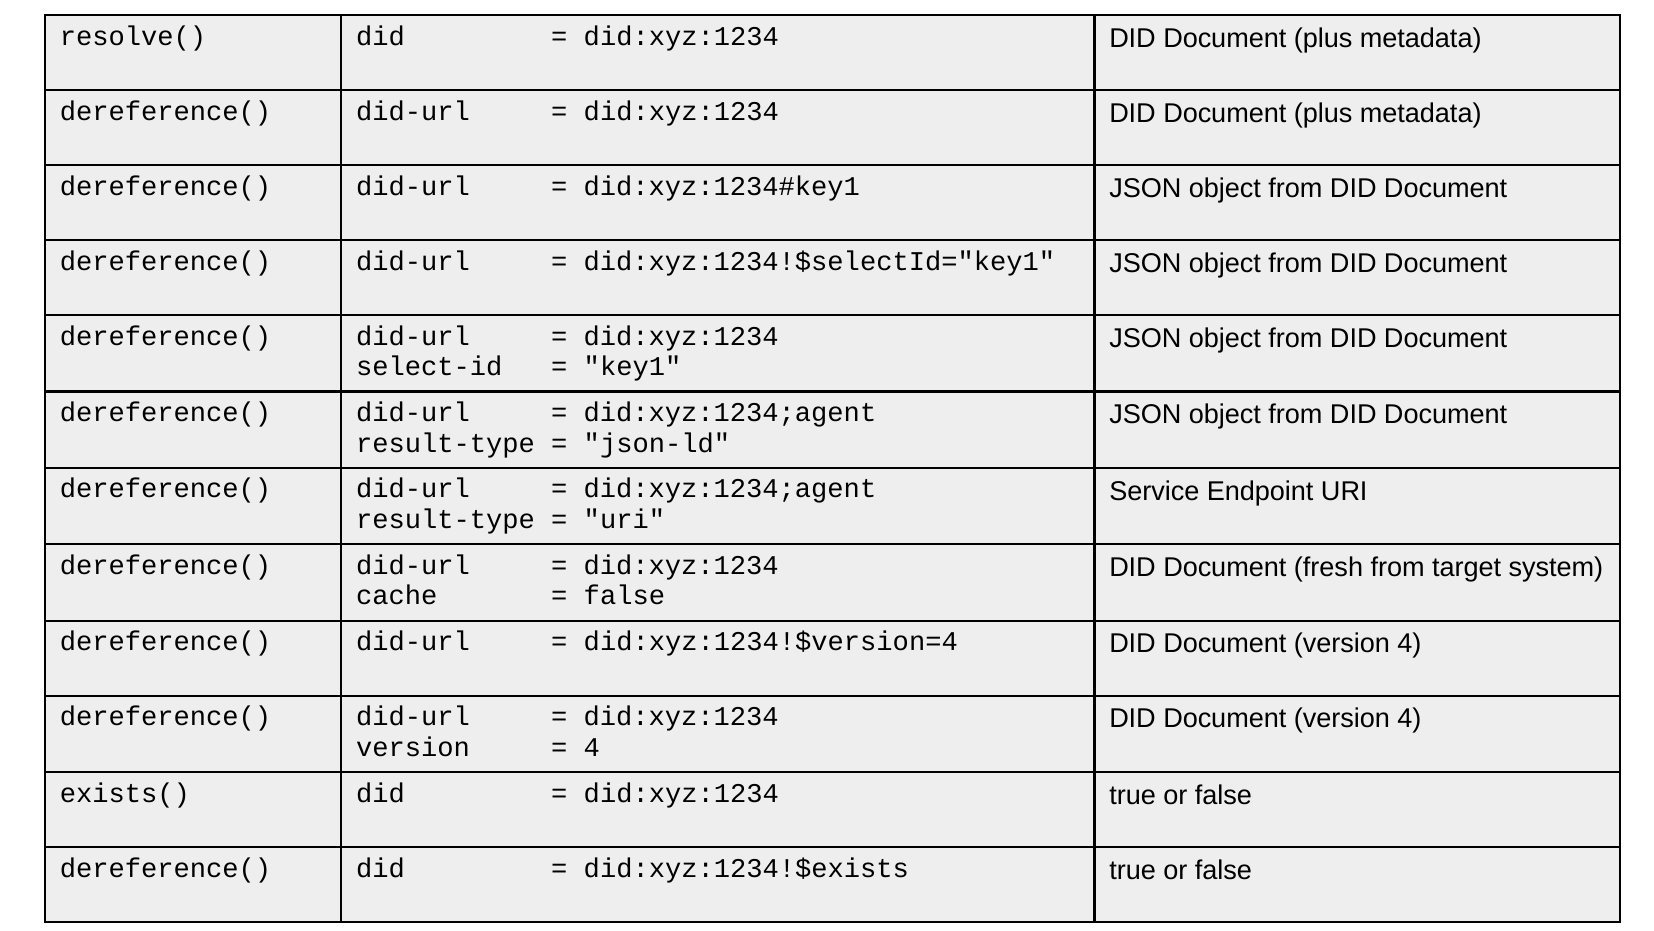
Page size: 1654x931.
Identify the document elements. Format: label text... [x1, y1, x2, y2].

table_cell dereference() [46, 166, 340, 239]
table_cell true or false [1096, 773, 1619, 846]
table_cell JSON object from DID Document [1096, 393, 1619, 467]
table_cell did-url = did:xyz:1234;agent result-type = "uri" [342, 469, 1093, 543]
table_cell DID Document (plus metadata) [1096, 91, 1619, 164]
table_cell did-url = did:xyz:1234 [342, 91, 1093, 164]
table_cell did-url = did:xyz:1234#key1 [342, 166, 1093, 239]
table_cell JSON object from DID Document [1096, 316, 1619, 390]
table_cell dereference() [46, 848, 340, 921]
table_cell DID Document (version 4) [1096, 622, 1619, 695]
table_cell dereference() [46, 697, 340, 771]
table_cell did = did:xyz:1234 [342, 773, 1093, 846]
table_cell JSON object from DID Document [1096, 241, 1619, 314]
table_cell Service Endpoint URI [1096, 469, 1619, 543]
table_cell exists() [46, 773, 340, 846]
table_cell dereference() [46, 316, 340, 390]
table_cell did-url = did:xyz:1234;agent result-type = "json-ld" [342, 393, 1093, 467]
table_cell dereference() [46, 469, 340, 543]
table_cell did-url = did:xyz:1234 select-id = "key1" [342, 316, 1093, 390]
table_cell DID Document (version 4) [1096, 697, 1619, 771]
table_cell dereference() [46, 91, 340, 164]
table_header DID Document (plus metadata) [1096, 16, 1619, 89]
table_cell did-url = did:xyz:1234!$version=4 [342, 622, 1093, 695]
table_cell dereference() [46, 393, 340, 467]
table_cell did-url = did:xyz:1234 version = 4 [342, 697, 1093, 771]
table_cell dereference() [46, 241, 340, 314]
table_cell did = did:xyz:1234!$exists [342, 848, 1093, 921]
table_cell dereference() [46, 622, 340, 695]
table_header resolve() [46, 16, 340, 89]
table_cell dereference() [46, 545, 340, 620]
table_cell did-url = did:xyz:1234!$selectId="key1" [342, 241, 1093, 314]
table_header did = did:xyz:1234 [342, 16, 1093, 89]
table_cell DID Document (fresh from target system) [1096, 545, 1619, 620]
table_cell did-url = did:xyz:1234 cache = false [342, 545, 1093, 620]
table_cell JSON object from DID Document [1096, 166, 1619, 239]
table_cell true or false [1096, 848, 1619, 921]
